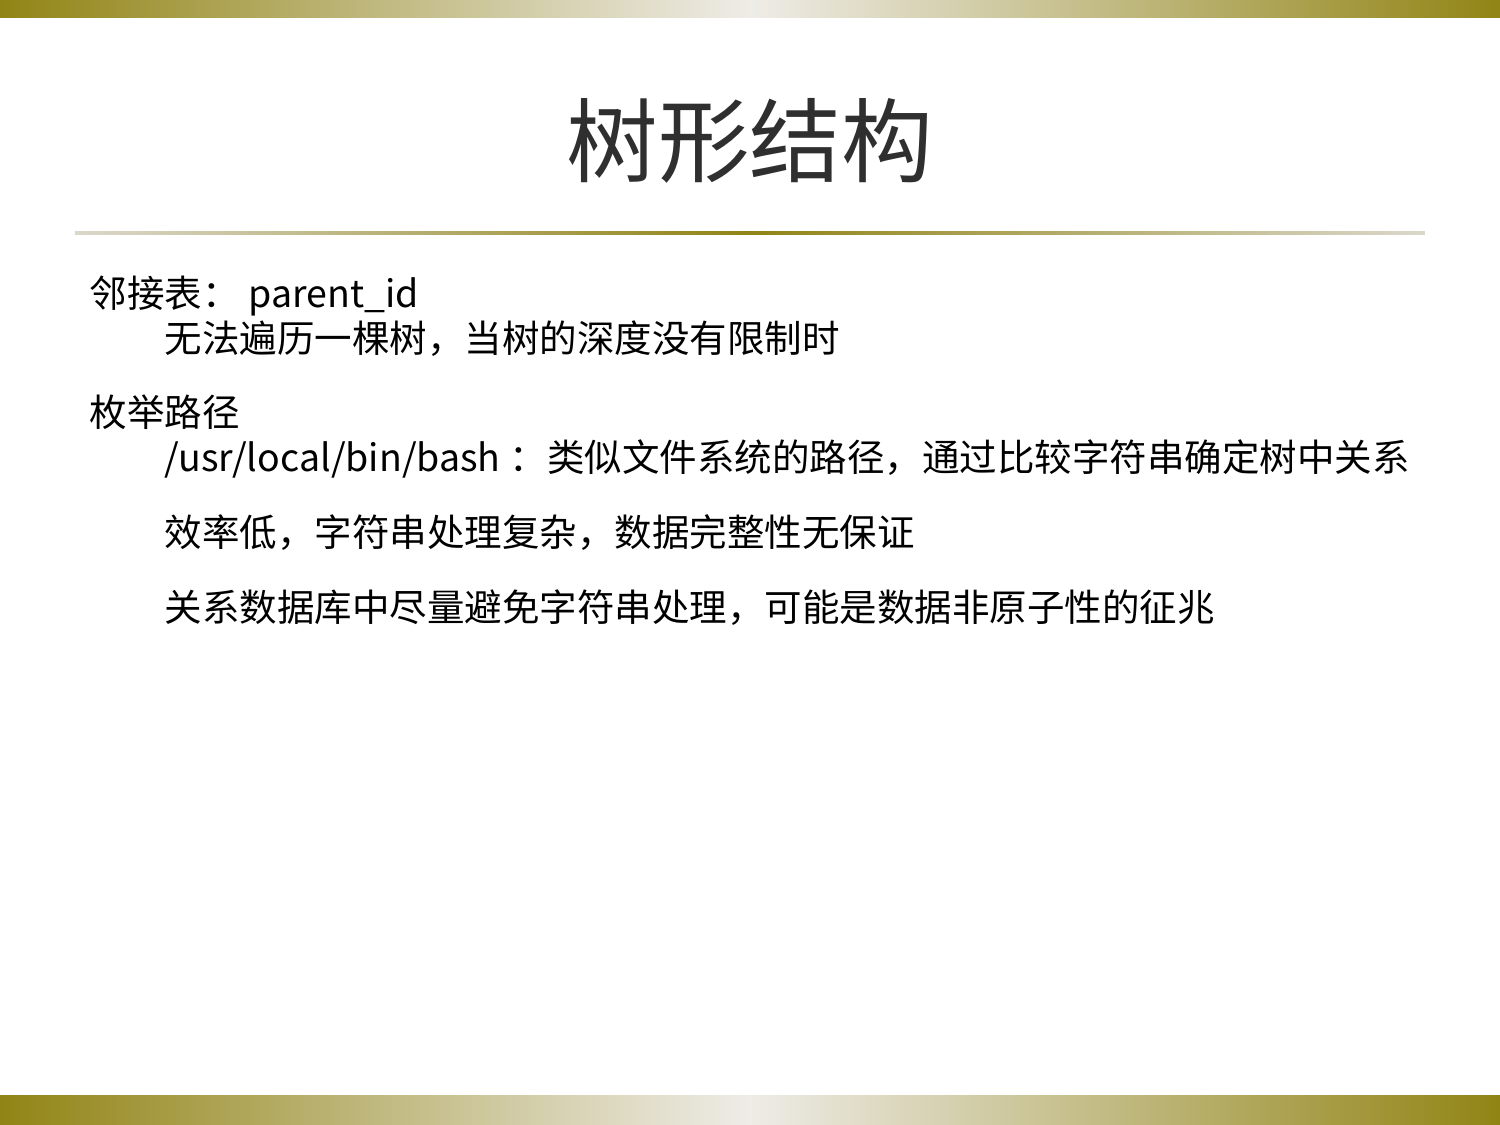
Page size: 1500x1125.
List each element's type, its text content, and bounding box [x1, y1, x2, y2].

title 树形结构 [75, 45, 1425, 233]
list 邻接表：parent_id 无法遍历一棵树，当树的深度没有限制时 枚举路径 /usr/local/bin/bash：类似文件系统的路径，通过比较字符串确定树中关系 效率低，字符串处理复杂，数据完整性无保证 关系数据库中尽量避免字符串处理，可能是数据非原子性的征兆 [75, 262, 1425, 1032]
